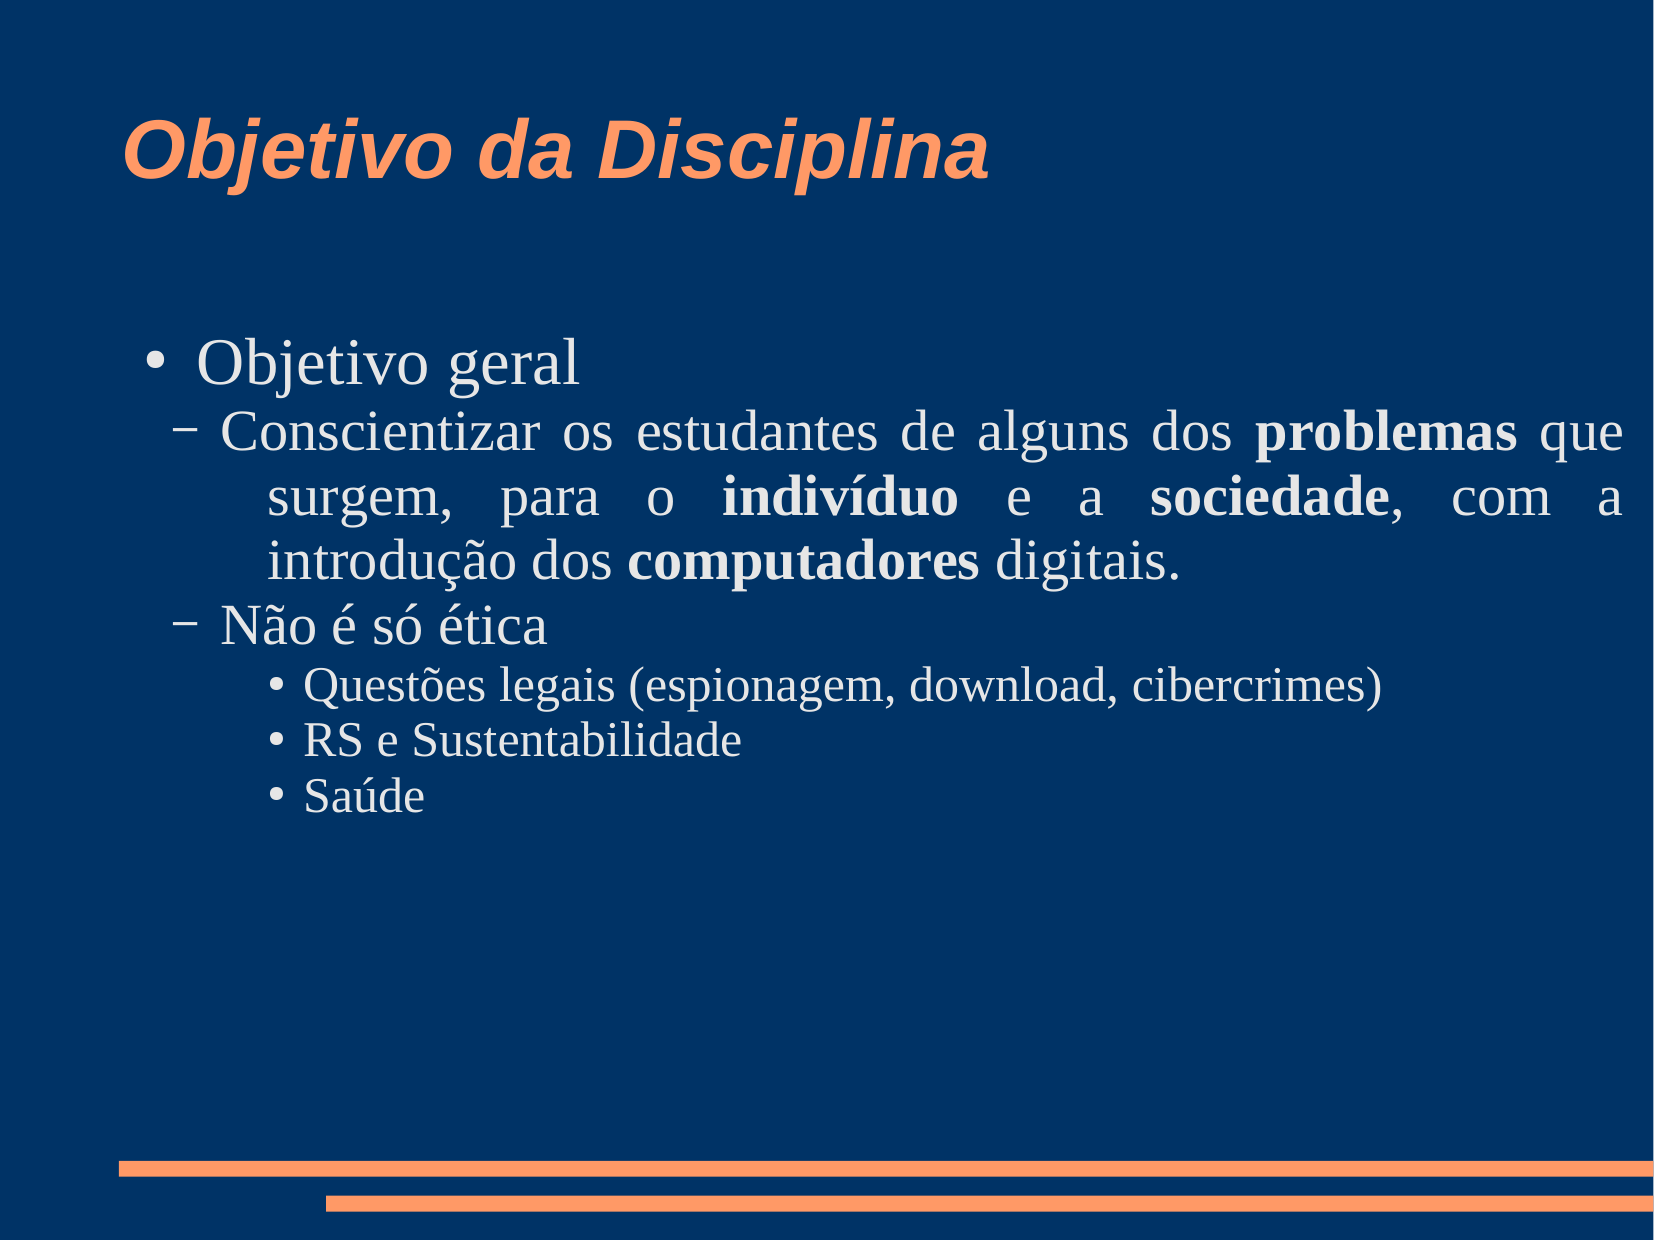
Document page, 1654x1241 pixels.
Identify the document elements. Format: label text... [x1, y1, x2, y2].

title Objetivo da Disciplina [121, 46, 1534, 254]
list Objetivo geral Conscientizar os estudantes de alguns dos problemas que surgem, para o indivíduo e a sociedade, com a introdução dos computadores digitais. Não é só ética Questões legais (espionagem, download, cibercrimes) RS e Sustentabilidade Saúde [125, 324, 1625, 1135]
